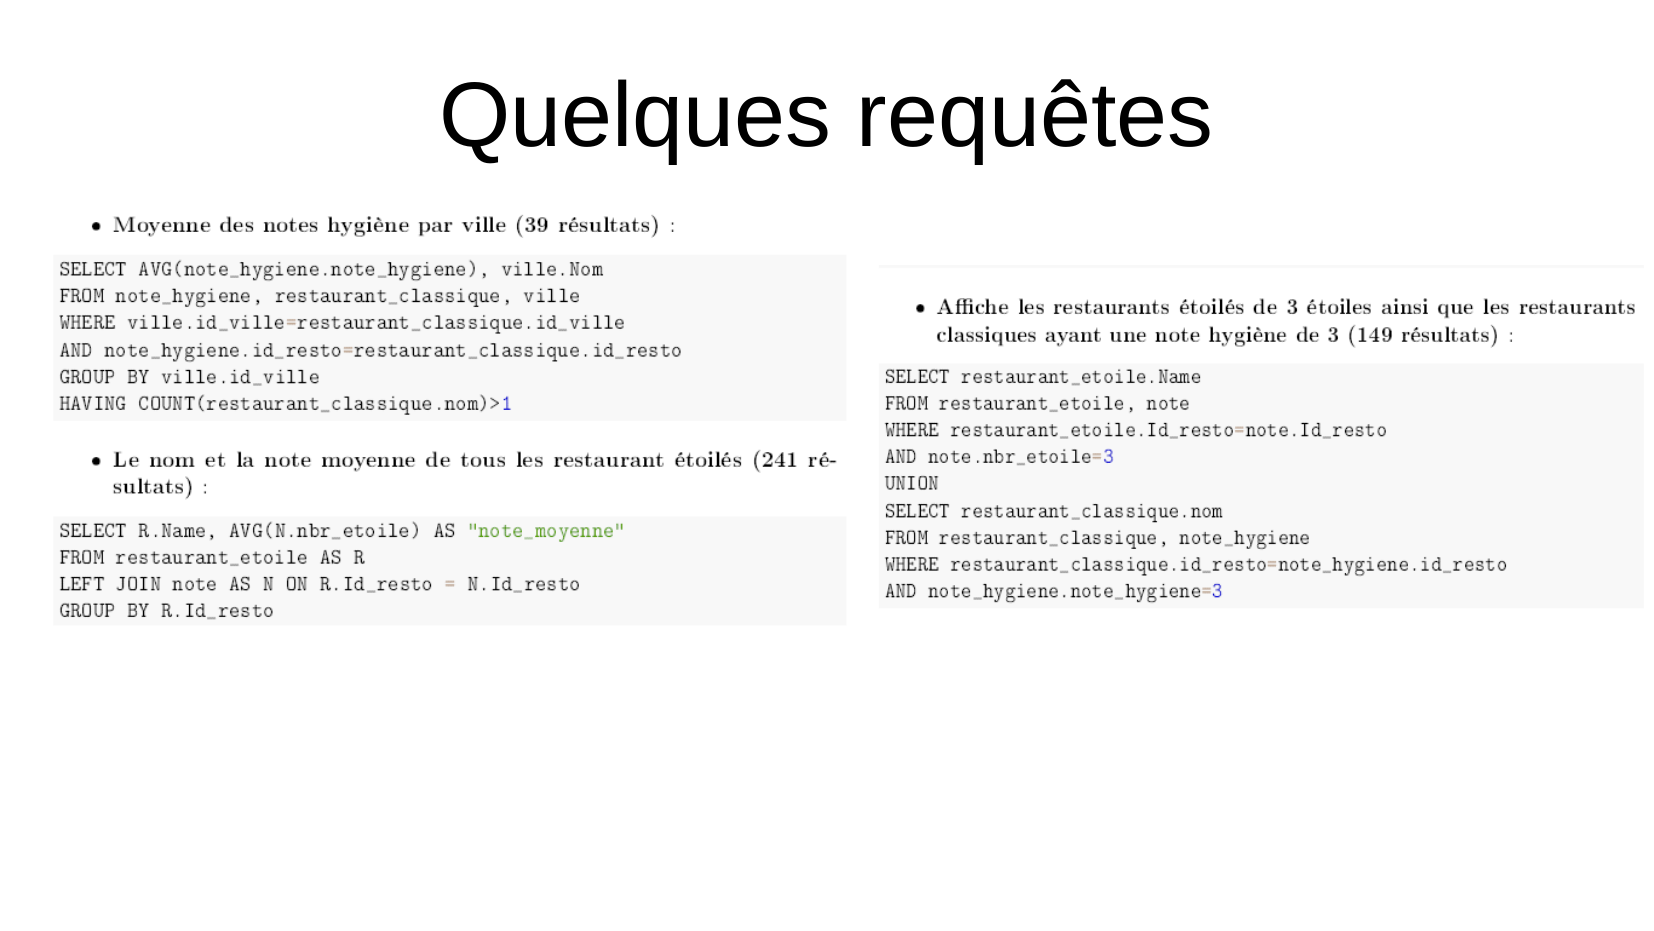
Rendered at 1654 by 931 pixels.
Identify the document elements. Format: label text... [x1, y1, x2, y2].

title Quelques requêtes [82, 37, 1571, 193]
picture [29, 206, 1654, 650]
